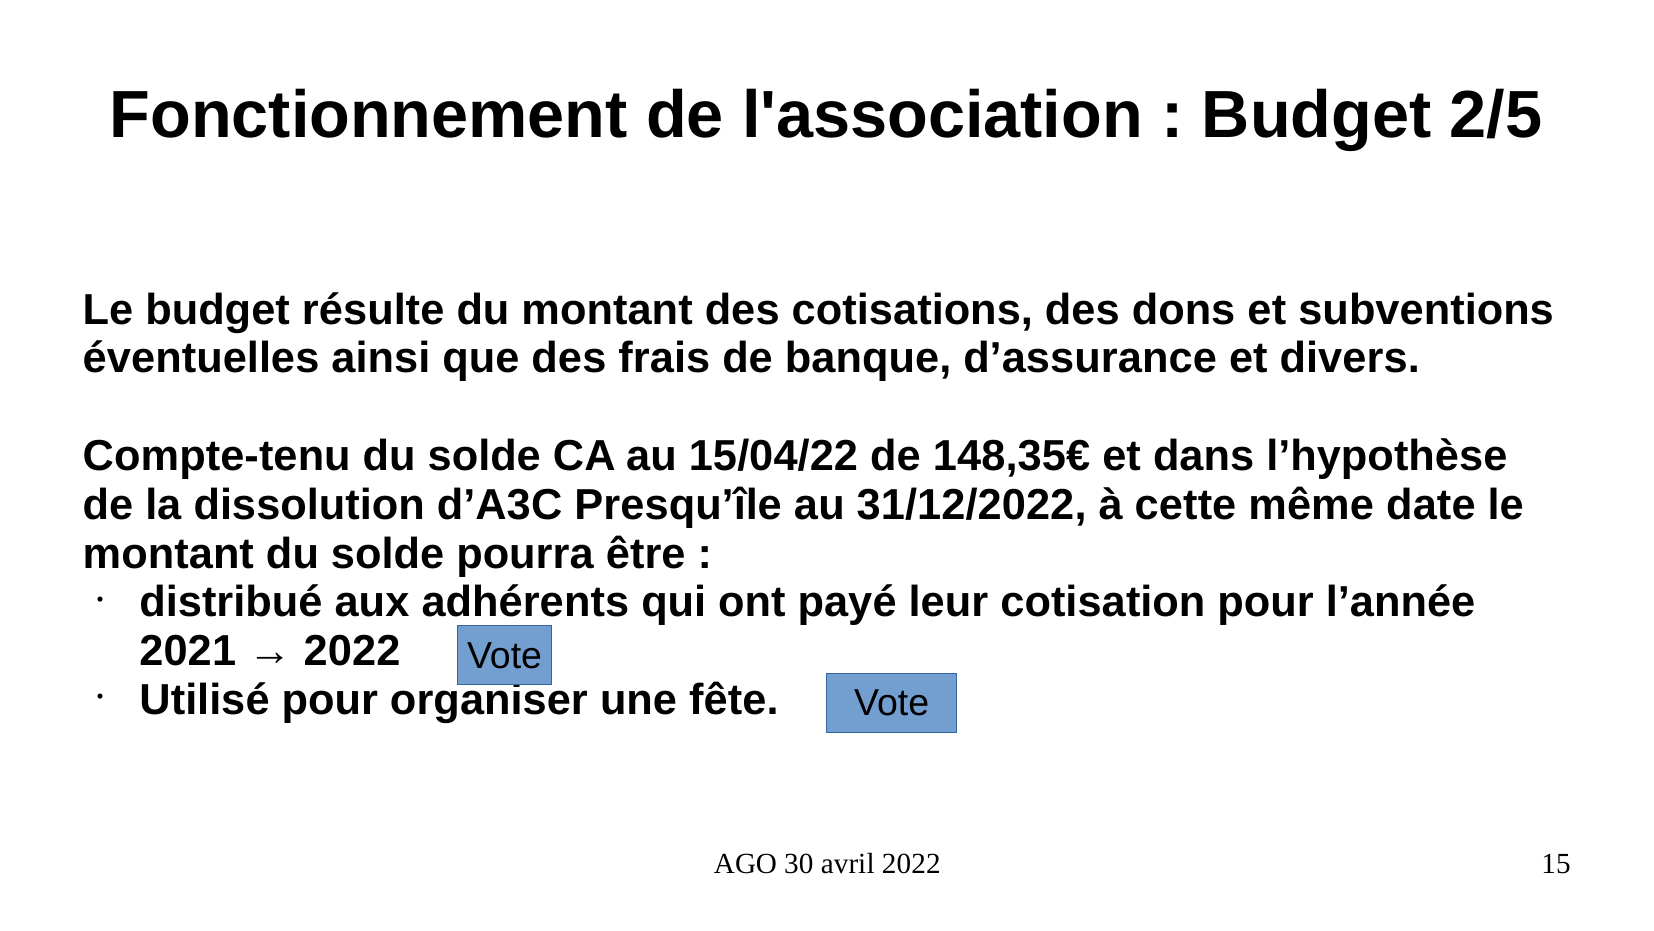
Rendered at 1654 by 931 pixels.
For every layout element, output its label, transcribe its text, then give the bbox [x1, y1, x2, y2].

title Fonctionnement de l'association : Budget 2/5 [82, 37, 1571, 193]
text_box Vote [826, 673, 957, 733]
list Le budget résulte du montant des cotisations, des dons et subventions éventuelles ainsi que des frais de banque, d’assurance et divers. Compte-tenu du solde CA au 15/04/22 de 148,35€ et dans l’hypothèse de la dissolution d’A3C Presqu’île au 31/12/2022, à cette même date le montant du solde pourra être : distribué aux adhérents qui ont payé leur cotisation pour l’année 2021 → 2022 Utilisé pour organiser une fête. [82, 217, 1571, 758]
text_box Vote [457, 625, 552, 685]
